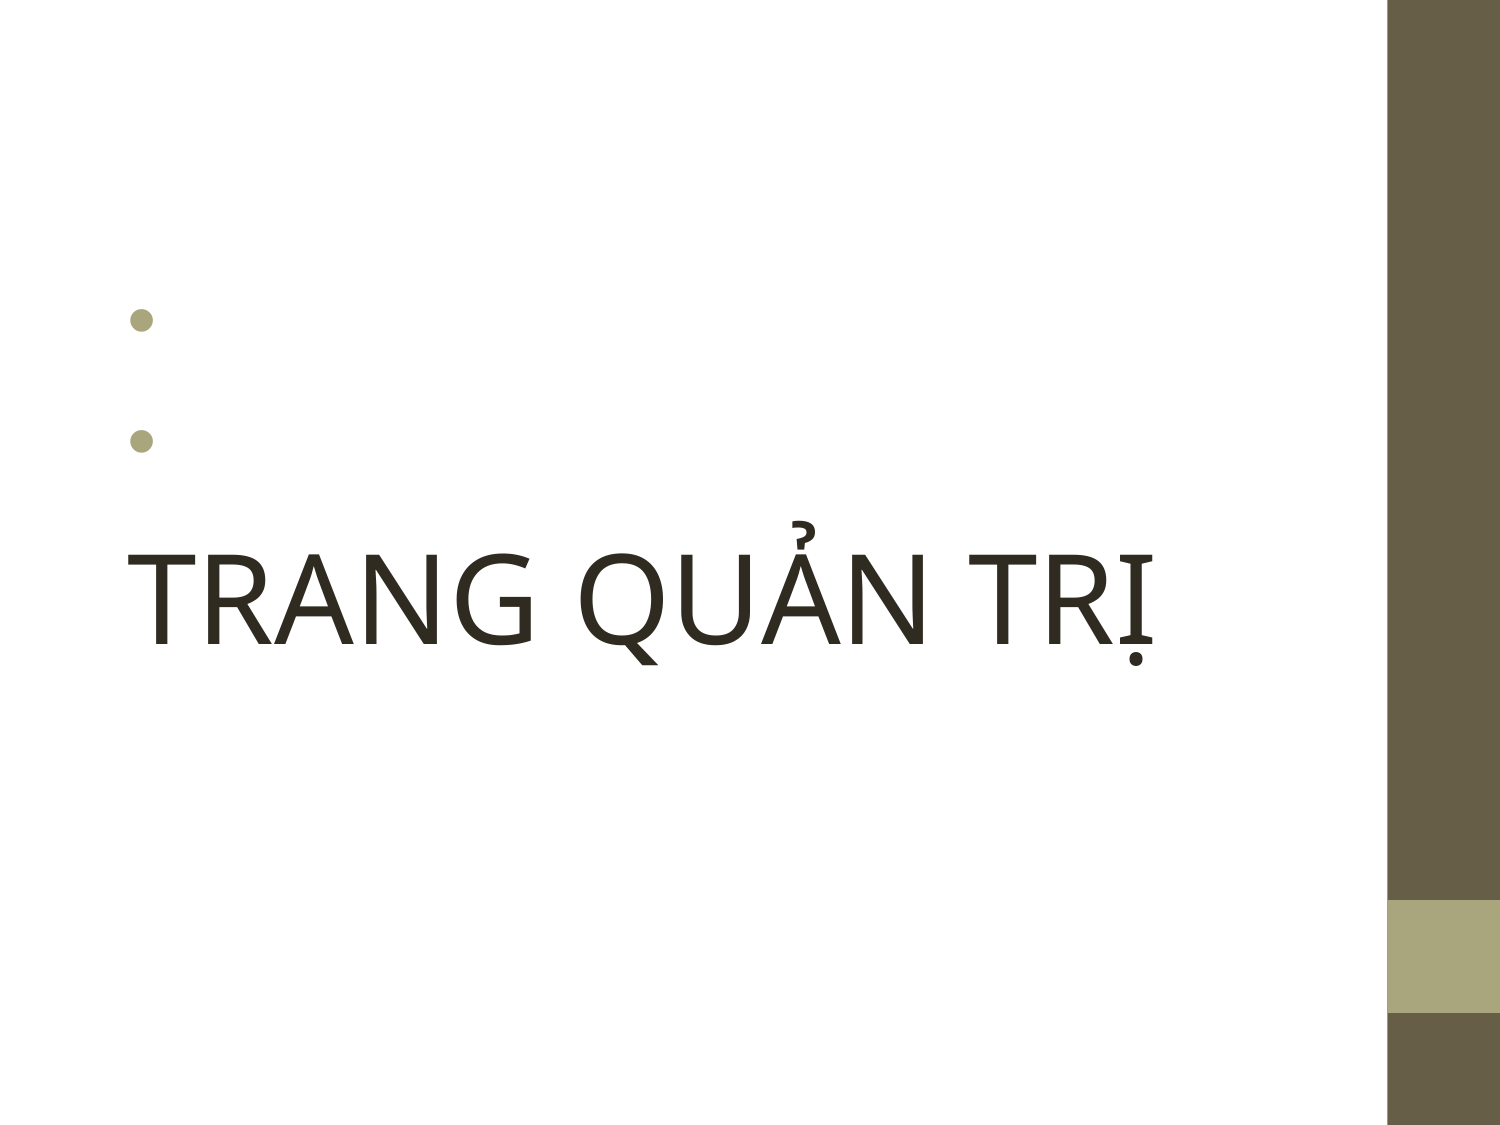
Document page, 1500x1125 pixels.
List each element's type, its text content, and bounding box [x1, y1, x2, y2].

list TRANG QUẢN TRỊ [75, 262, 1326, 1051]
